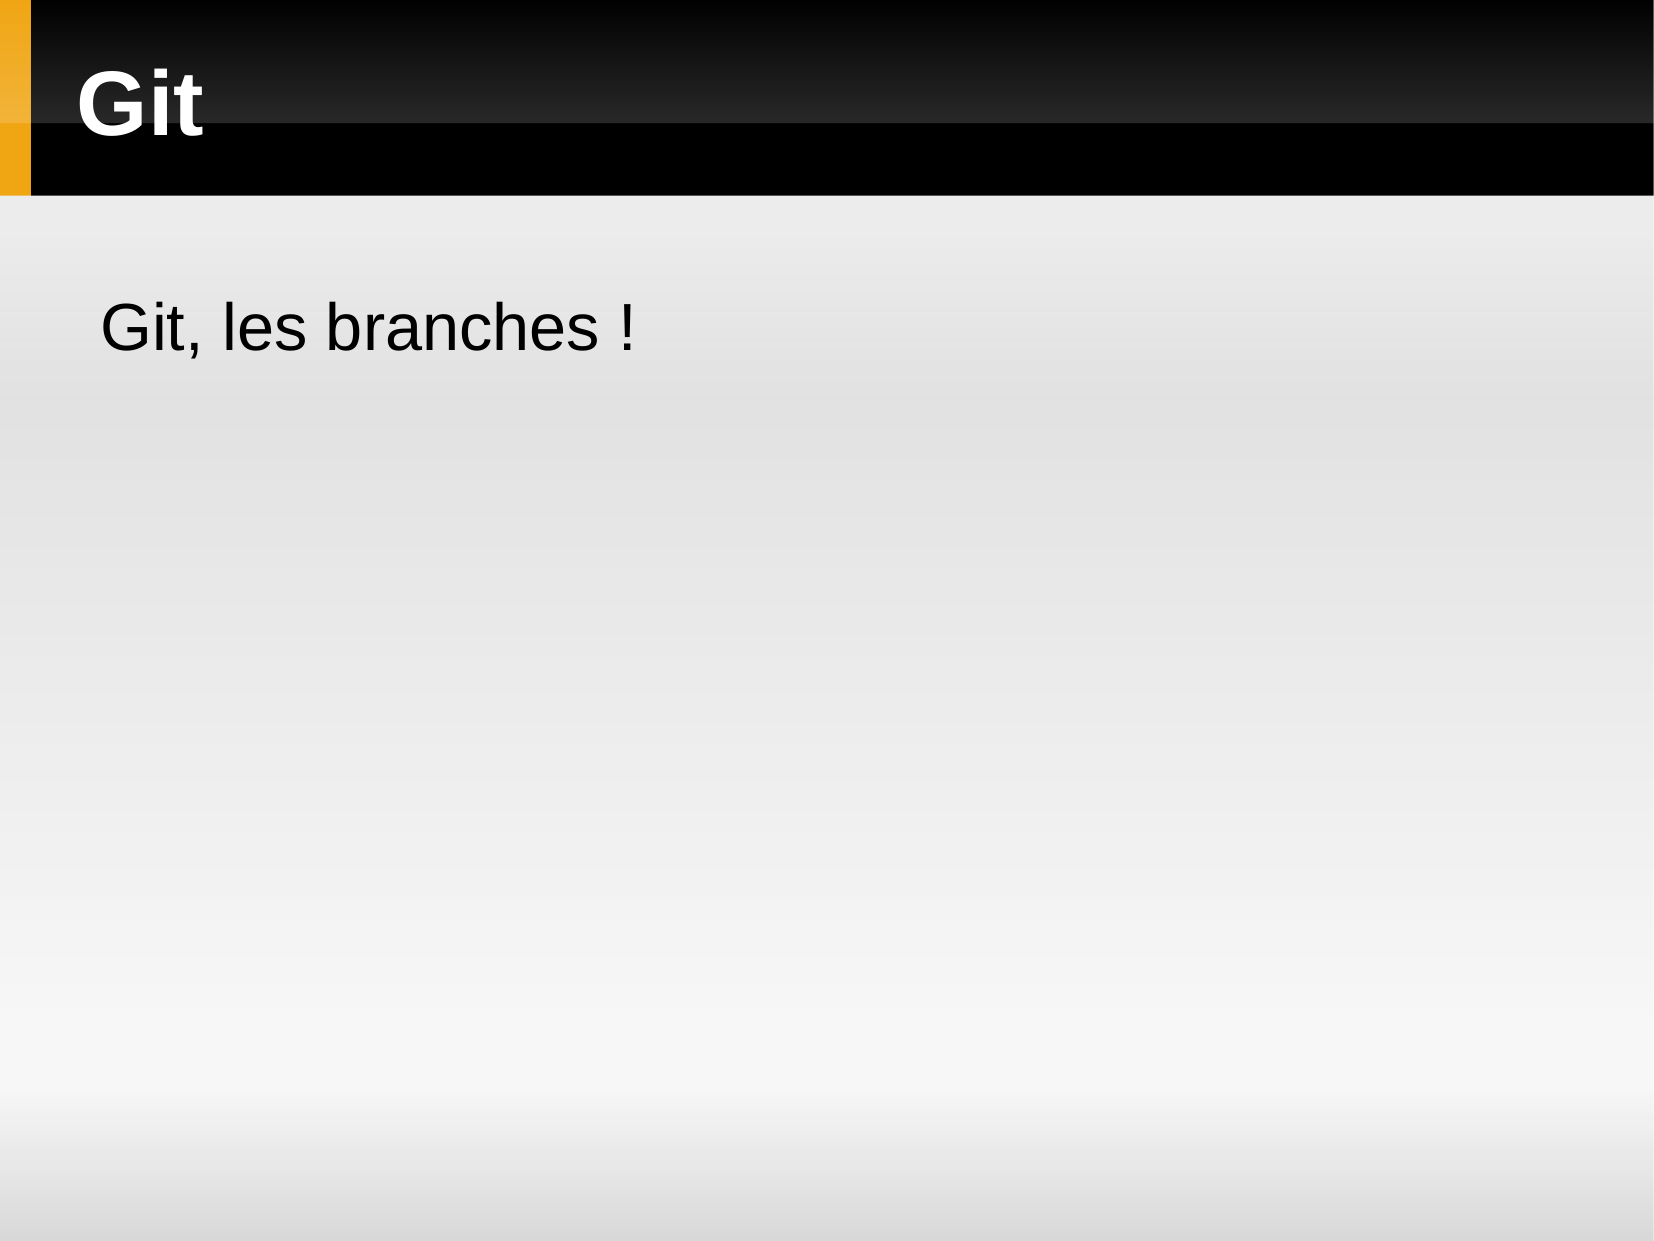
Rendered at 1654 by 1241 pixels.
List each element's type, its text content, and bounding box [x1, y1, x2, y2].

picture [0, 0, 1654, 1241]
title Git [76, 7, 1565, 200]
list Git, les branches ! [82, 290, 1571, 1094]
